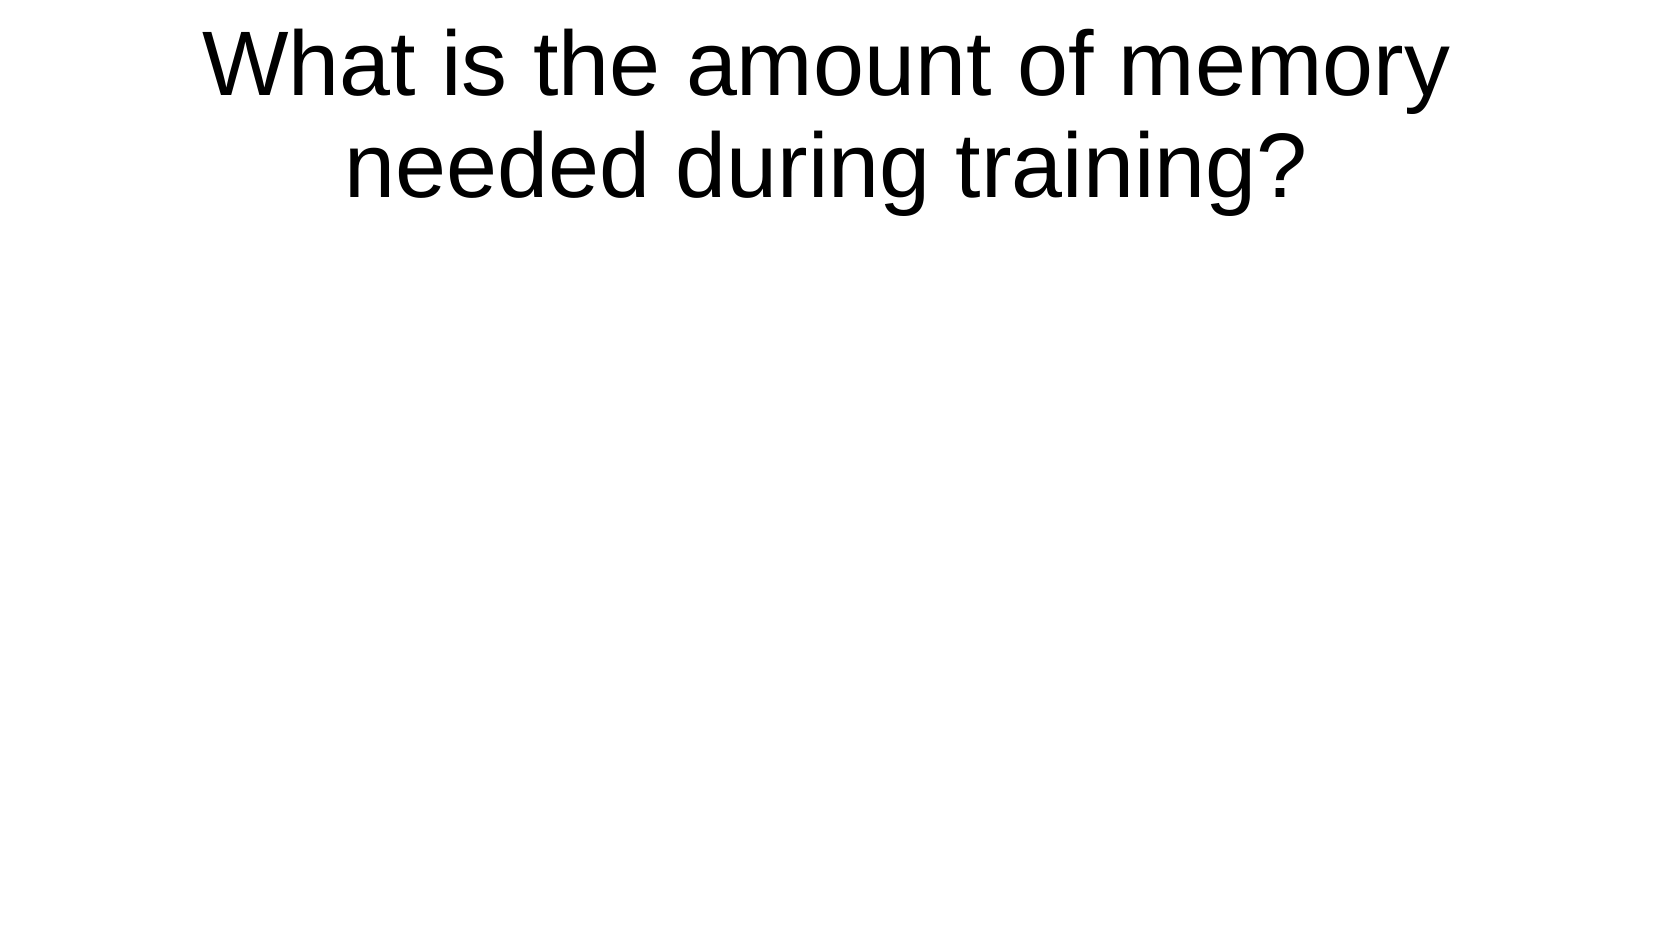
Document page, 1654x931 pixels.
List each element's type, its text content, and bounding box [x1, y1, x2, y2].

title What is the amount of memory needed during training? [82, 12, 1571, 218]
